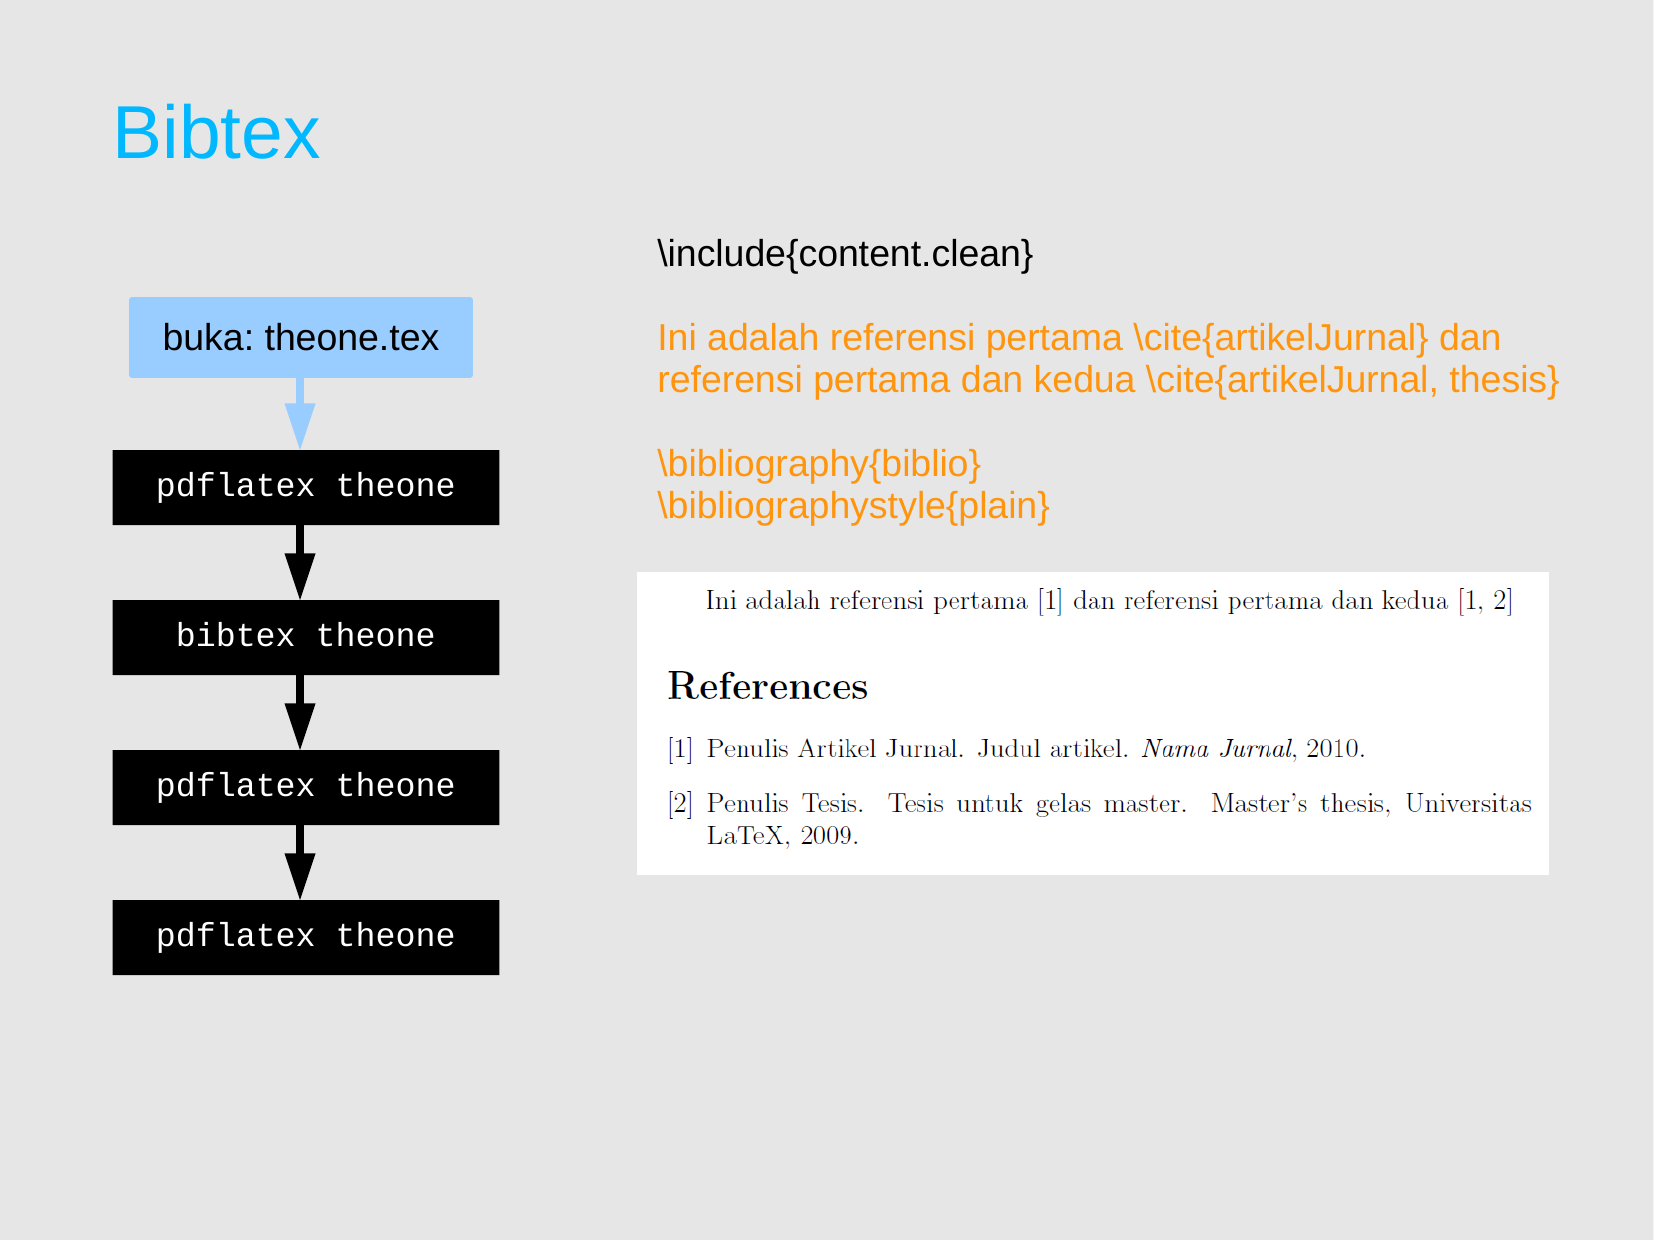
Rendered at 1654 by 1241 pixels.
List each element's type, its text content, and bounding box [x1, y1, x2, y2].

text_box buka: theone.tex [132, 300, 470, 376]
title Bibtex [112, 86, 1571, 180]
text_box pdflatex theone [112, 900, 500, 976]
text_box bibtex theone [112, 600, 500, 676]
text_box pdflatex theone [112, 750, 500, 826]
text_box \include{content.clean} Ini adalah referensi pertama \cite{artikelJurnal} dan referensi pertama dan kedua \cite{artikelJurnal, thesis} \bibliography{biblio} \bibliographystyle{plain} [642, 225, 1576, 535]
text_box pdflatex theone [112, 450, 500, 526]
picture [637, 572, 1549, 875]
